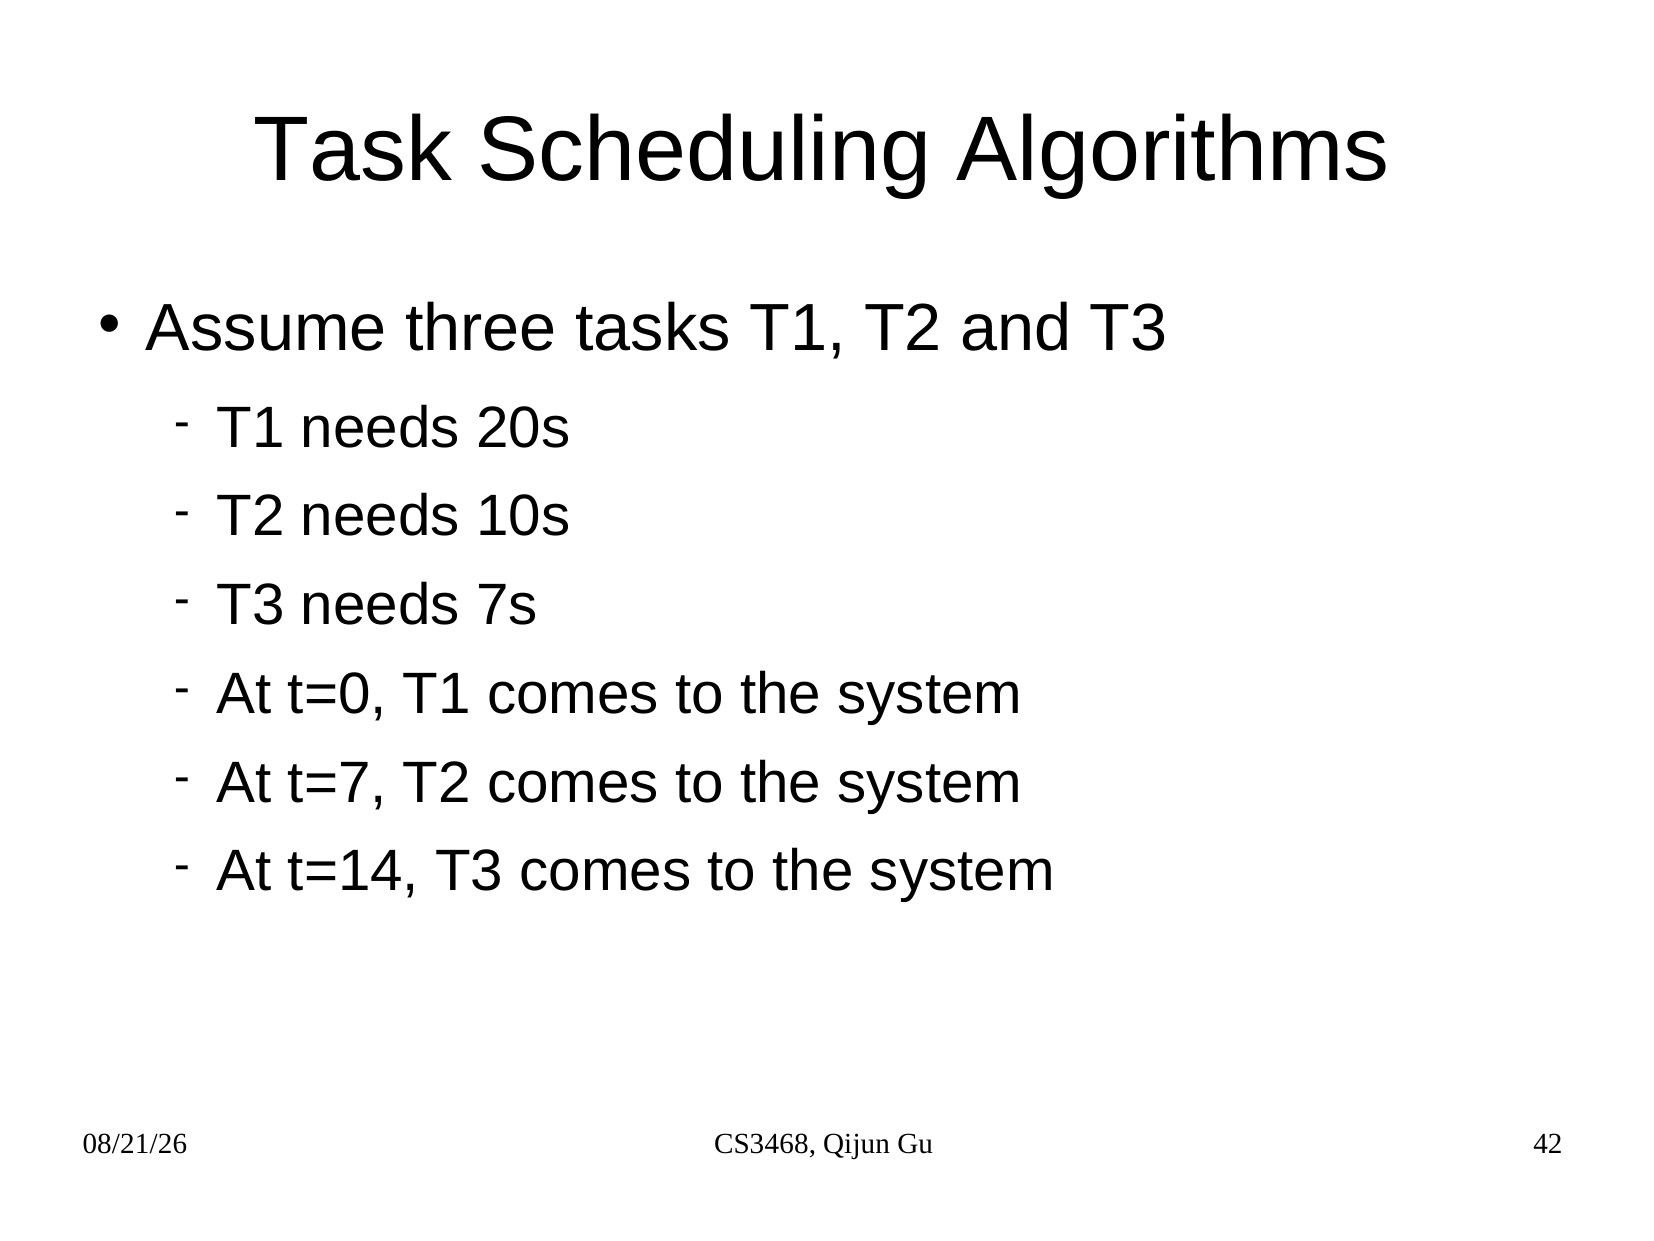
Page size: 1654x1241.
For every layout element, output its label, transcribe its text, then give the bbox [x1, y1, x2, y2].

title Task Scheduling Algorithms [82, 56, 1563, 242]
list Assume three tasks T1, T2 and T3 T1 needs 20s T2 needs 10s T3 needs 7s At t=0, T1 comes to the system At t=7, T2 comes to the system At t=14, T3 comes to the system [82, 290, 1563, 1087]
